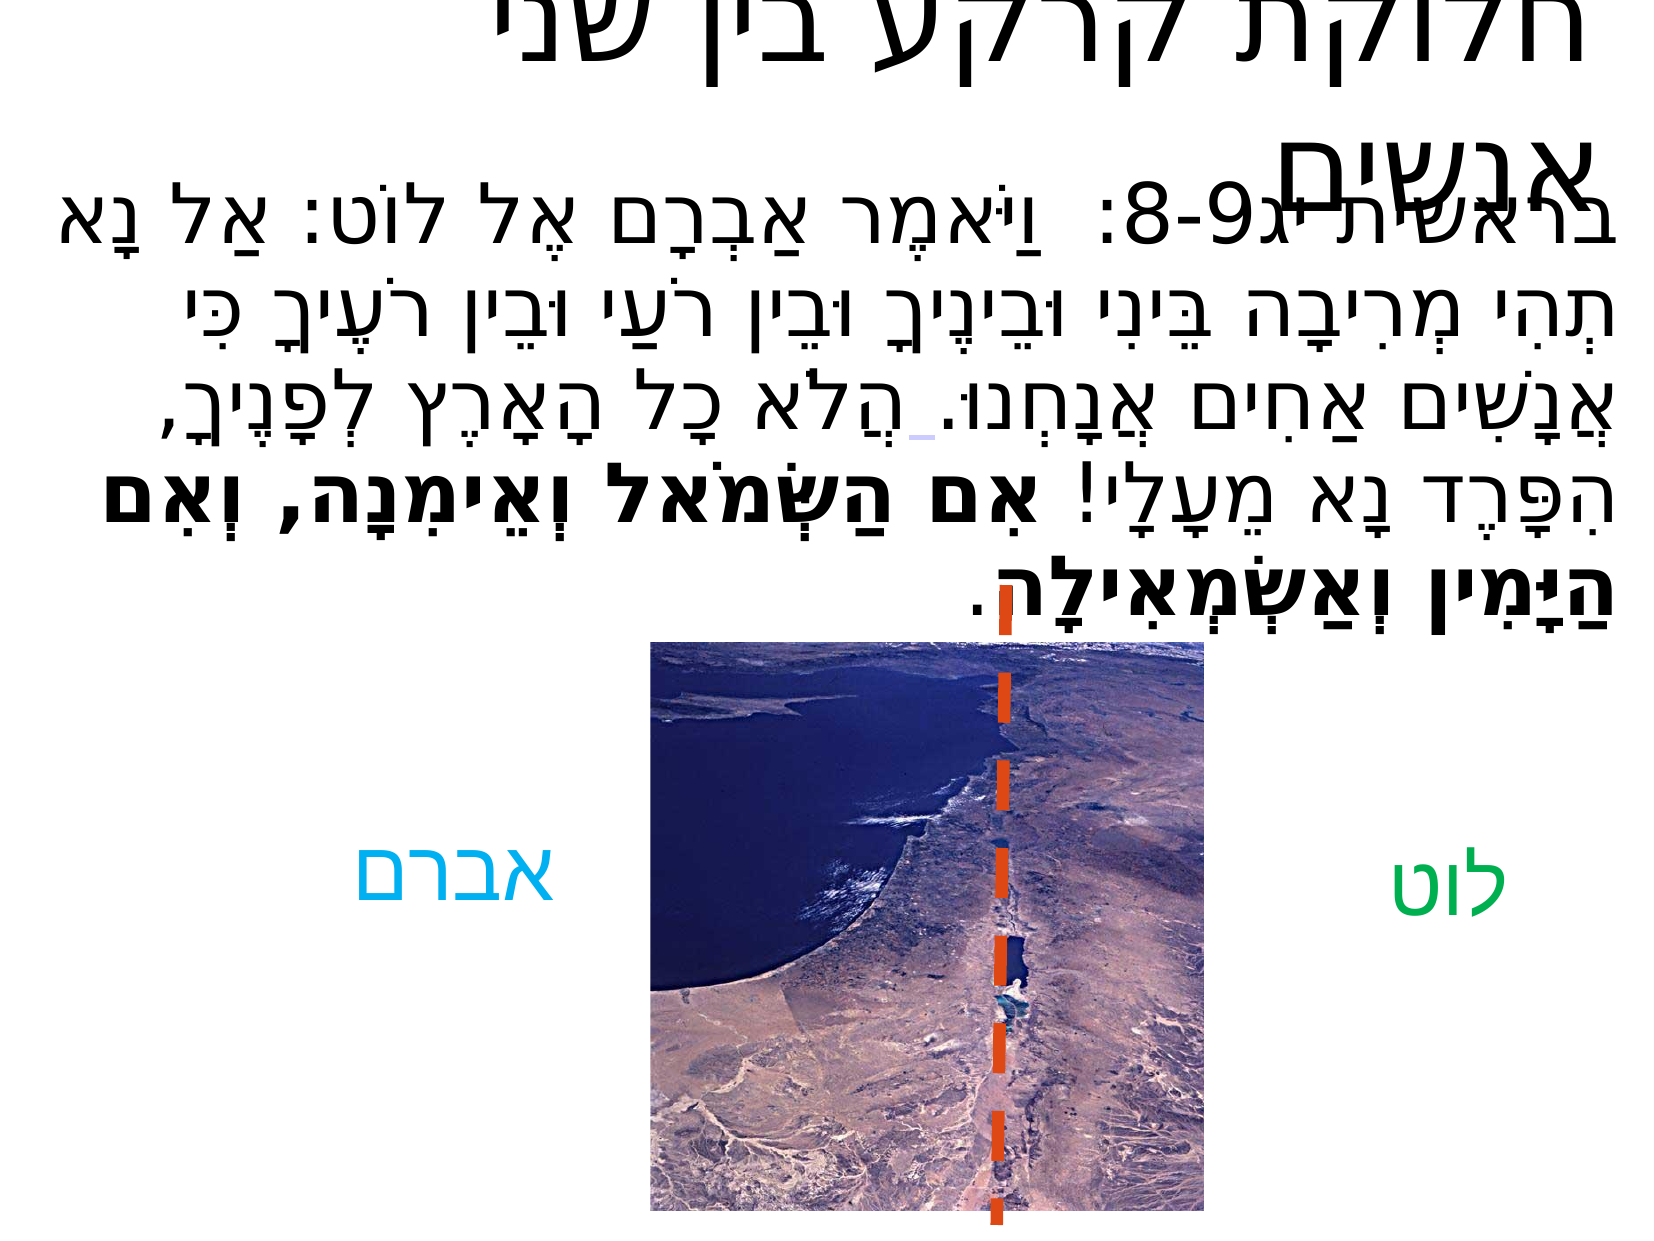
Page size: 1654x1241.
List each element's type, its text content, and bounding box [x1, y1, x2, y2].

text_box לוט [1290, 825, 1524, 970]
title חלוקת קרקע בין שני אנשים [225, 6, 1654, 166]
list בראשית יג8-9: וַיֹּאמֶר אַבְרָם אֶל לוֹט: אַל נָא תְהִי מְרִיבָה בֵּינִי וּבֵינֶיךָ וּבֵין רֹעַי וּבֵין רֹעֶיךָ כִּי אֲנָשִׁים אַחִים אֲנָחְנוּ. הֲלֹא כָל הָאָרֶץ לְפָנֶיךָ, הִפָּרֶד נָא מֵעָלָי! אִם הַשְּׂמֹאל וְאֵימִנָה, וְאִם הַיָּמִין וְאַשְׂמְאִילָה. [15, 165, 1621, 556]
text_box אברם [240, 810, 571, 931]
text_box [650, 642, 1204, 1211]
